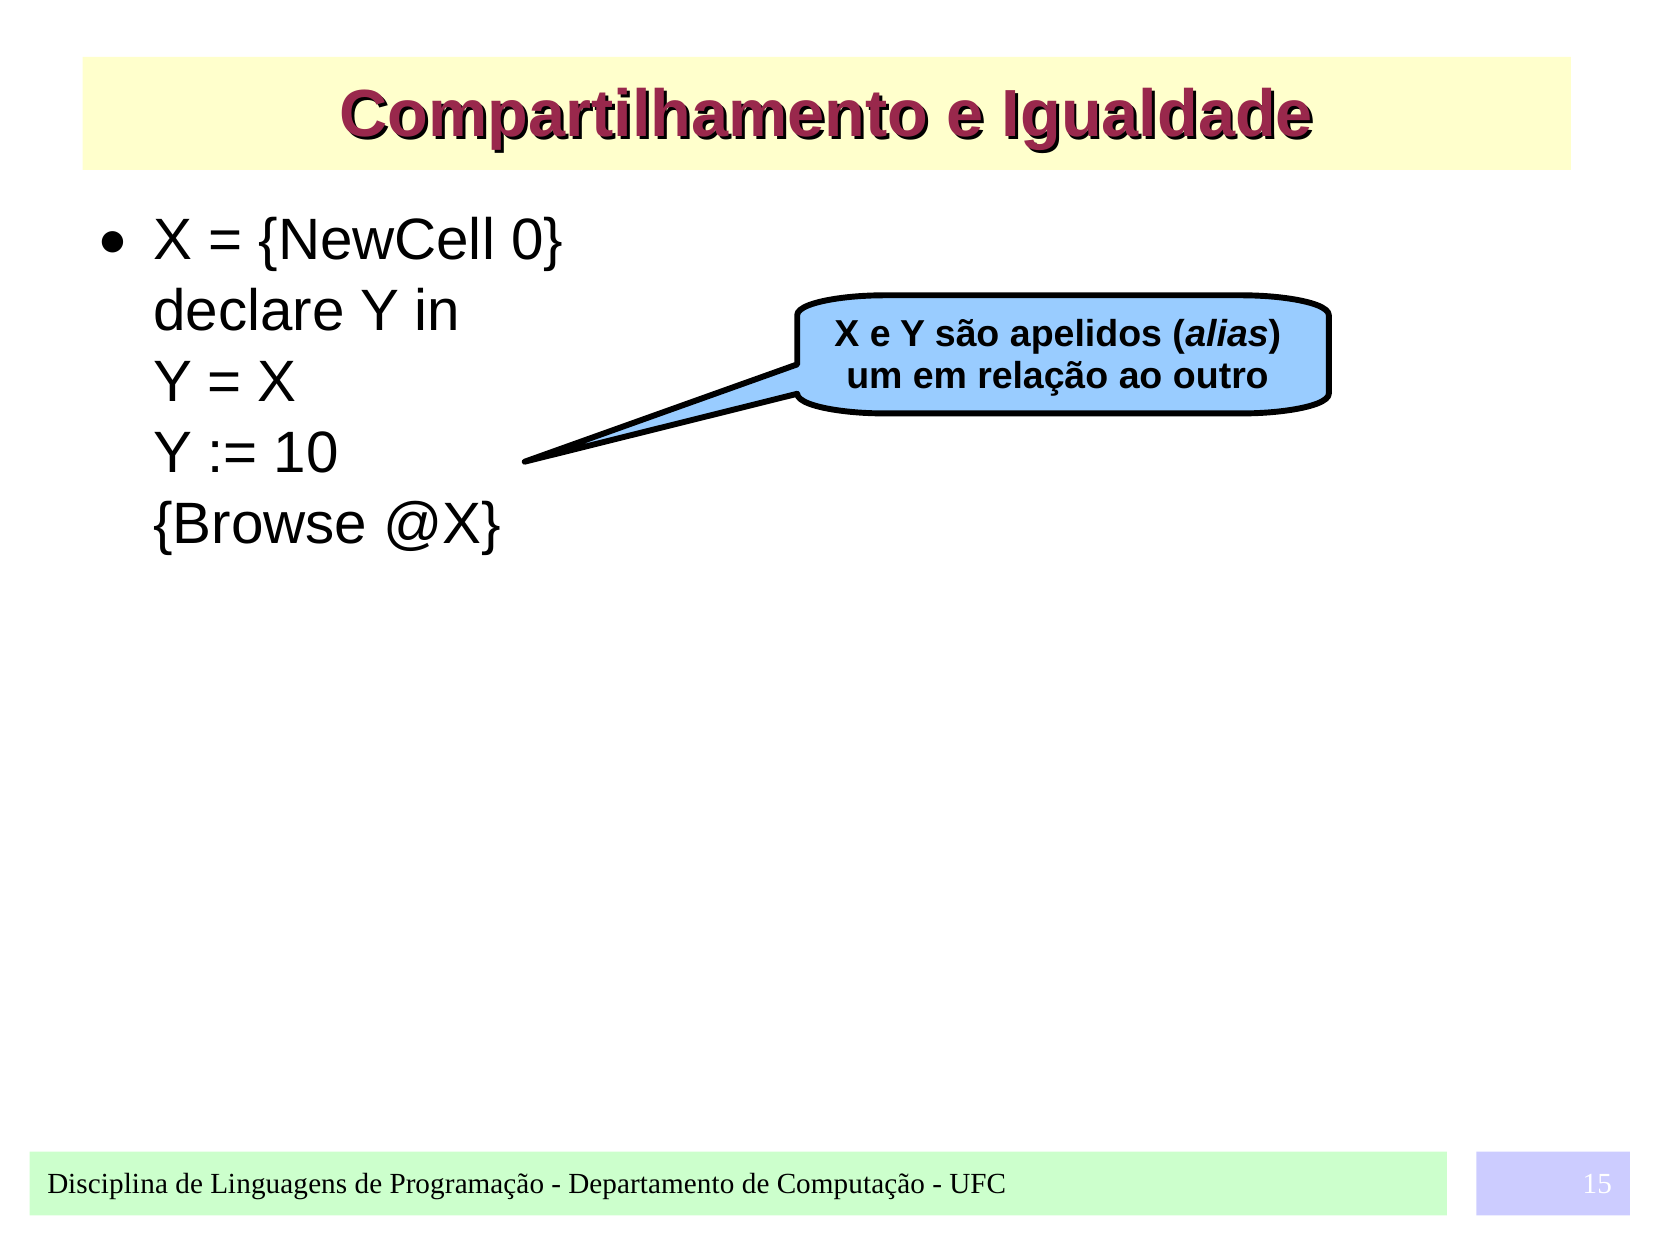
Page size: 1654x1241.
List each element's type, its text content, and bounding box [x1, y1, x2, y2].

title Compartilhamento e Igualdade [82, 56, 1571, 170]
list X = {NewCell 0} declare Y in Y = X Y := 10 {Browse @X} [82, 206, 1571, 1137]
text_box X e Y são apelidos (alias) um em relação ao outro [524, 295, 1329, 462]
